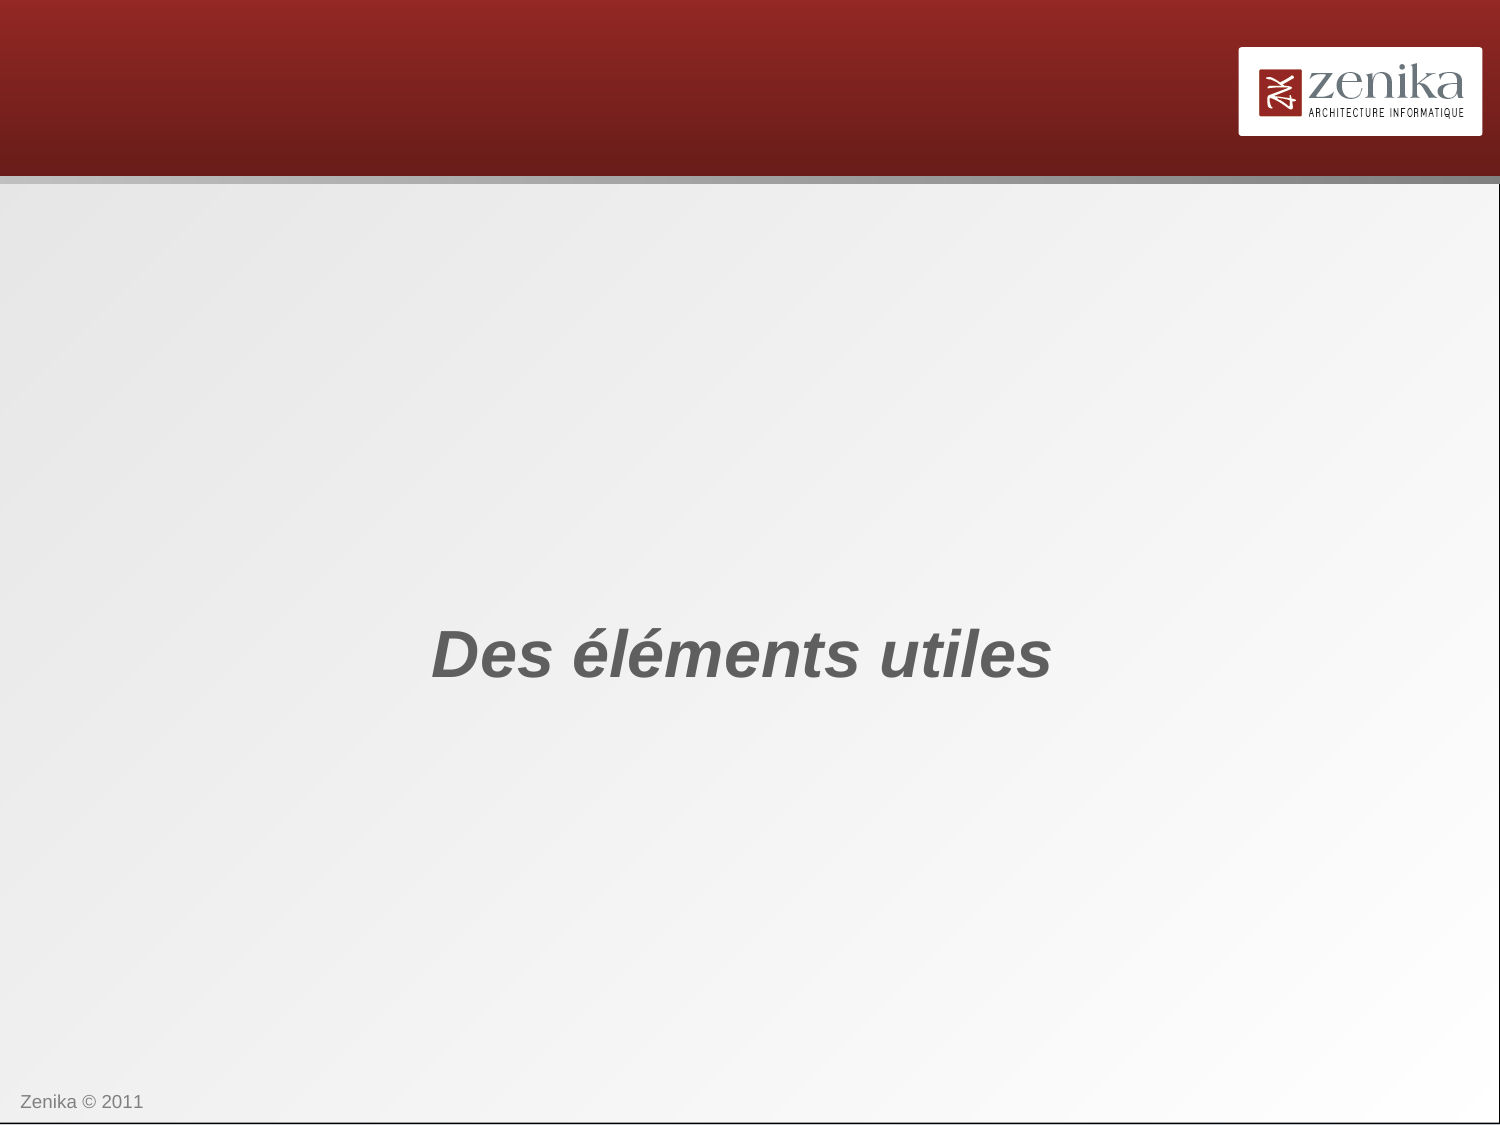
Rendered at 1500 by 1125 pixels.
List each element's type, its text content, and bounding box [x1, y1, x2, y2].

picture [1257, 58, 1464, 125]
text_box Des éléments utiles [50, 249, 1435, 1079]
